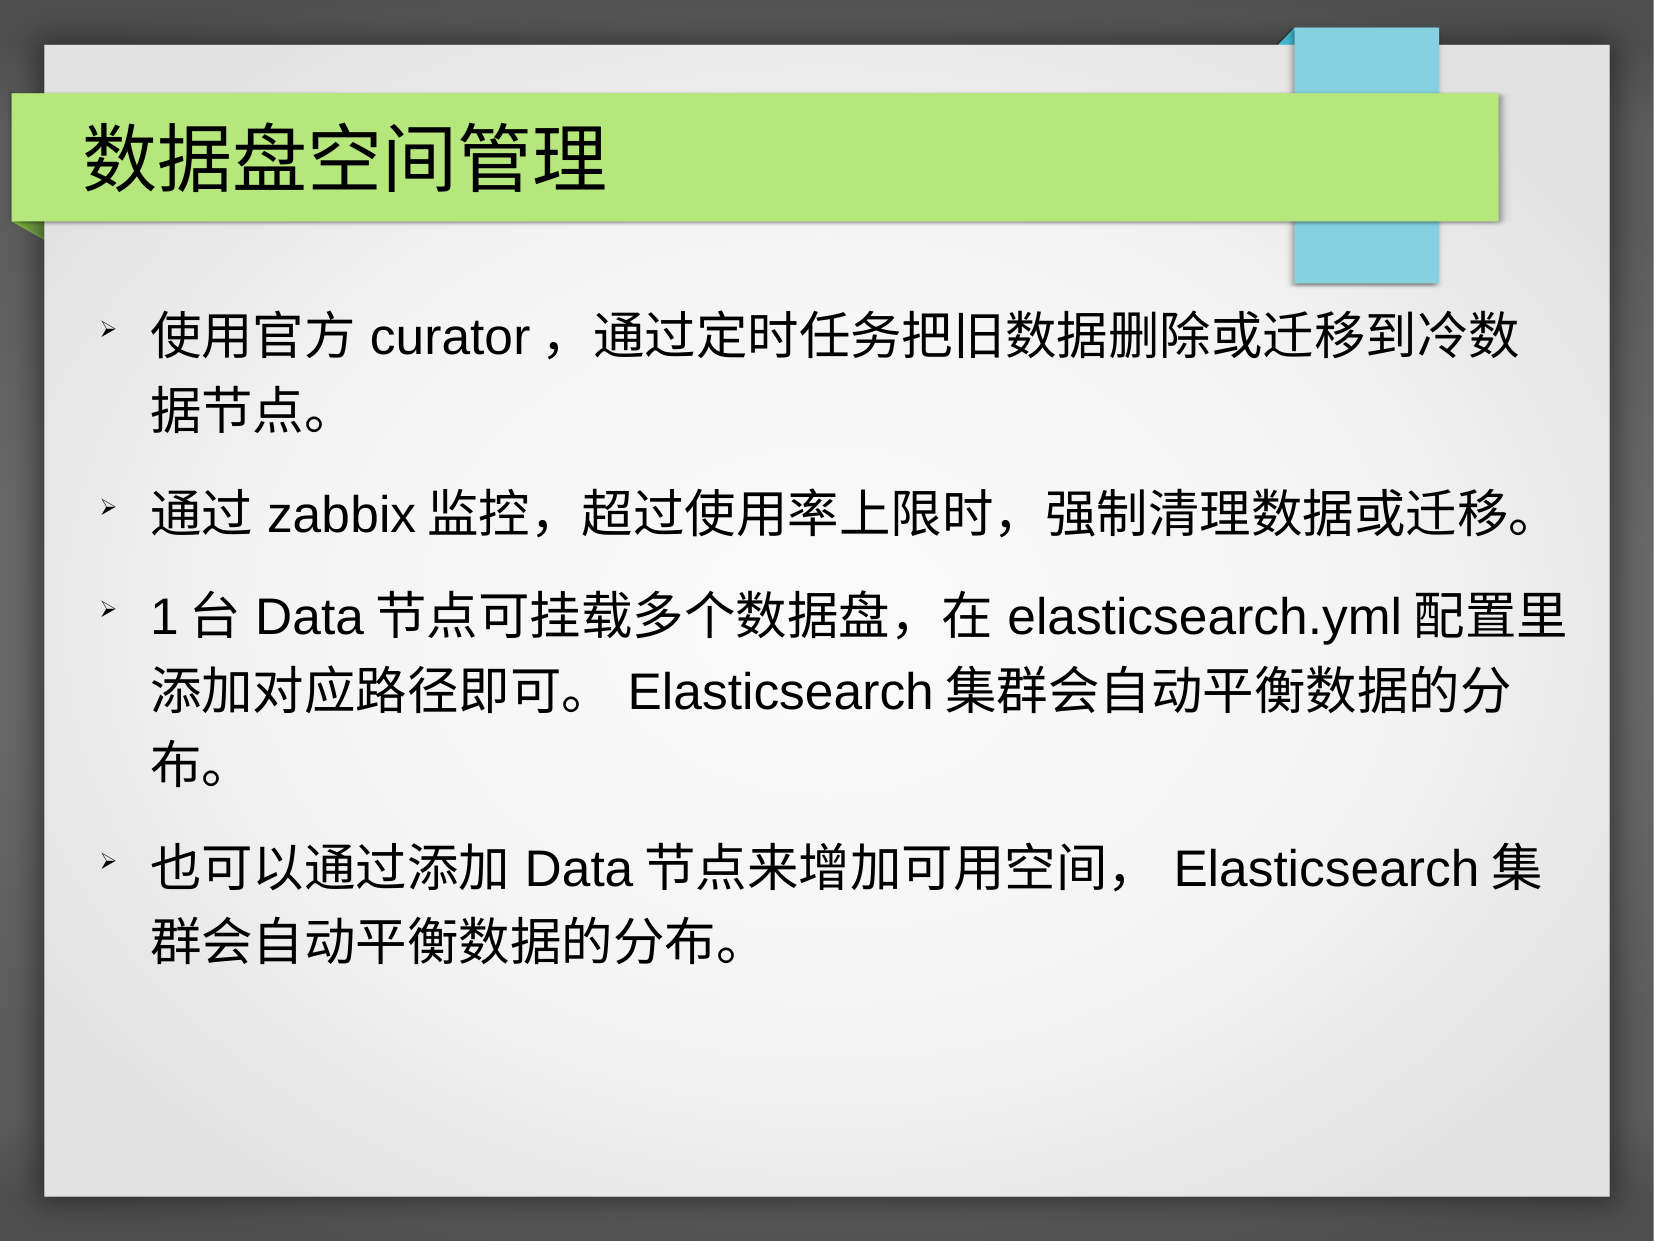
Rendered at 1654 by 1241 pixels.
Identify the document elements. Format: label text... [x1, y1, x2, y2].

list 使用官方curator，通过定时任务把旧数据删除或迁移到冷数据节点。 通过zabbix监控，超过使用率上限时，强制清理数据或迁移。 1台Data节点可挂载多个数据盘，在elasticsearch.yml配置里添加对应路径即可。Elasticsearch集群会自动平衡数据的分布。 也可以通过添加Data节点来增加可用空间，Elasticsearch集群会自动平衡数据的分布。 [82, 295, 1571, 1015]
title 数据盘空间管理 [82, 94, 1264, 213]
picture [0, 0, 1654, 1241]
